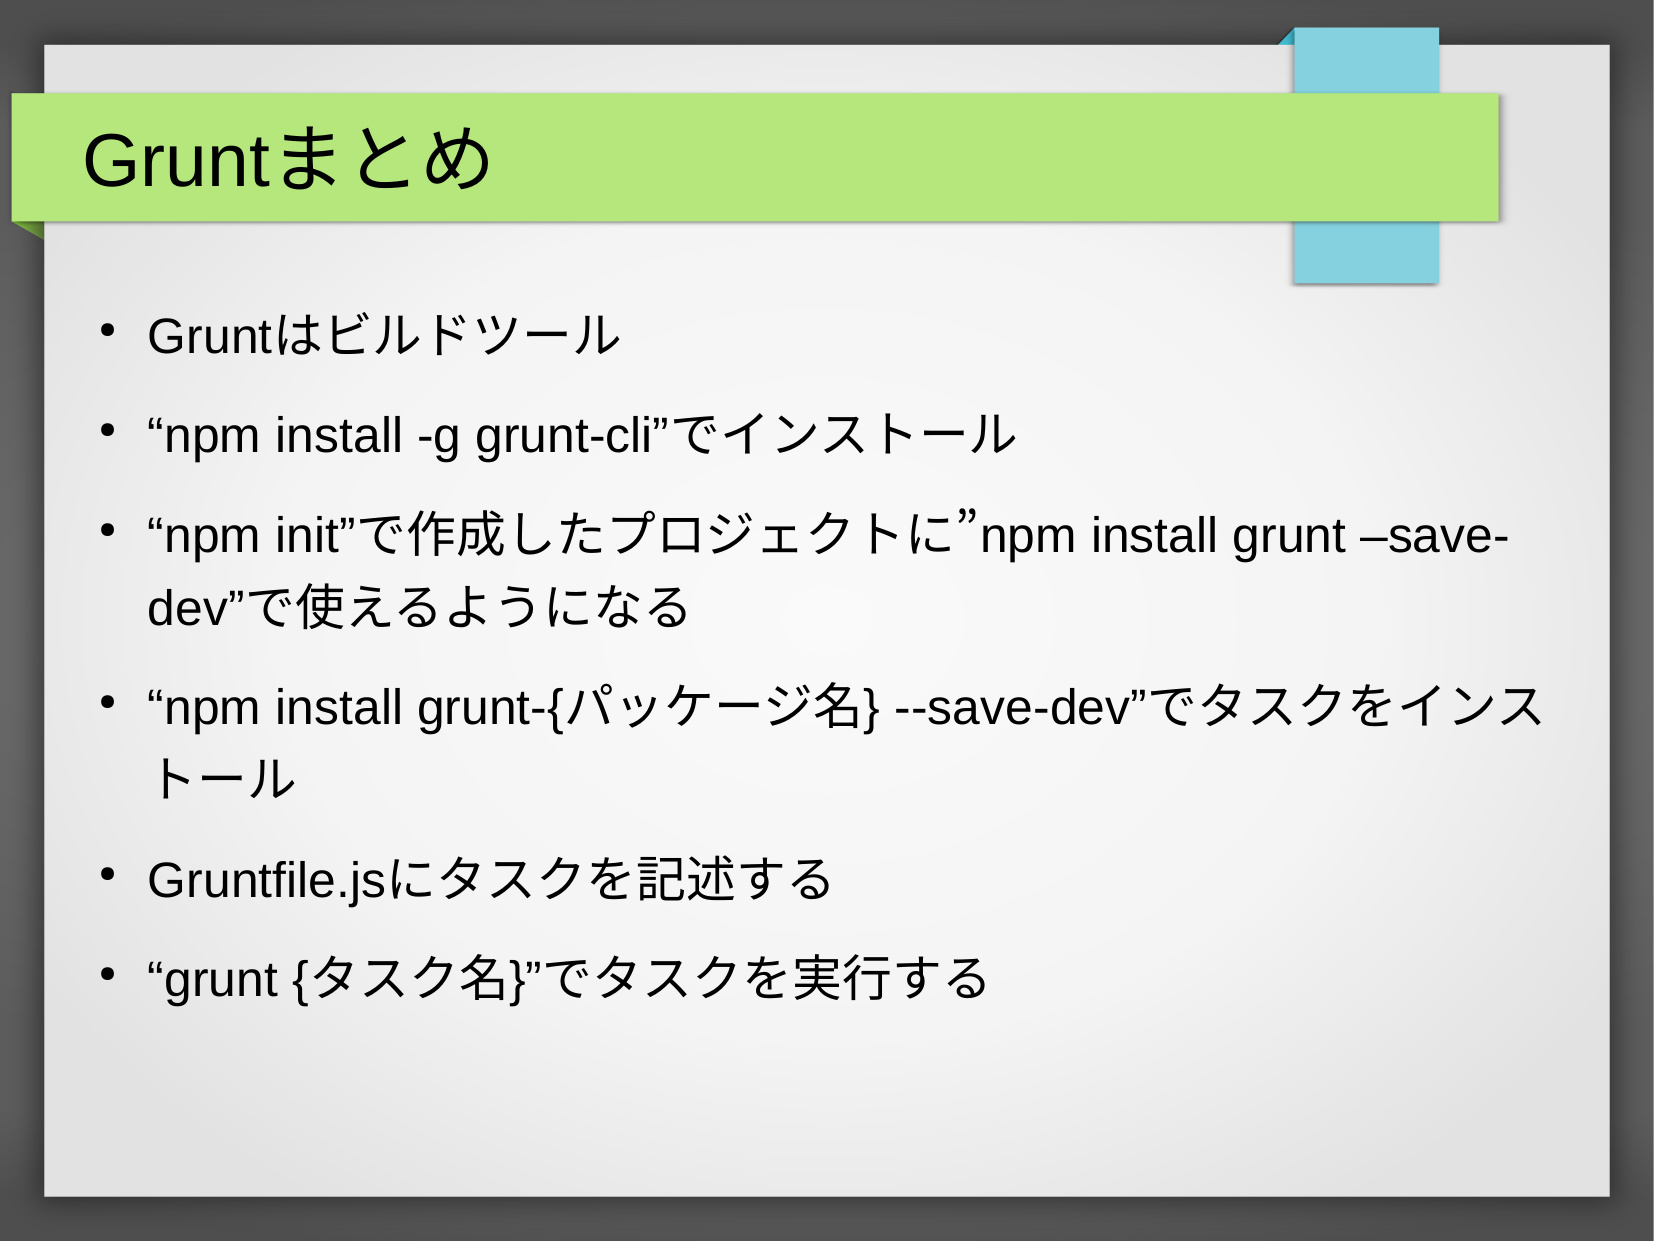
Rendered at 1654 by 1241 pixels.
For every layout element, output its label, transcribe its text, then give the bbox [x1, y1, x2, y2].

list Gruntはビルドツール “npm install -g grunt-cli”でインストール “npm init”で作成したプロジェクトに”npm install grunt –save-dev”で使えるようになる “npm install grunt-{パッケージ名} --save-dev”でタスクをインストール Gruntfile.jsにタスクを記述する “grunt {タスク名}”でタスクを実行する [82, 295, 1571, 1015]
picture [0, 0, 1654, 1241]
title Gruntまとめ [82, 94, 1264, 213]
